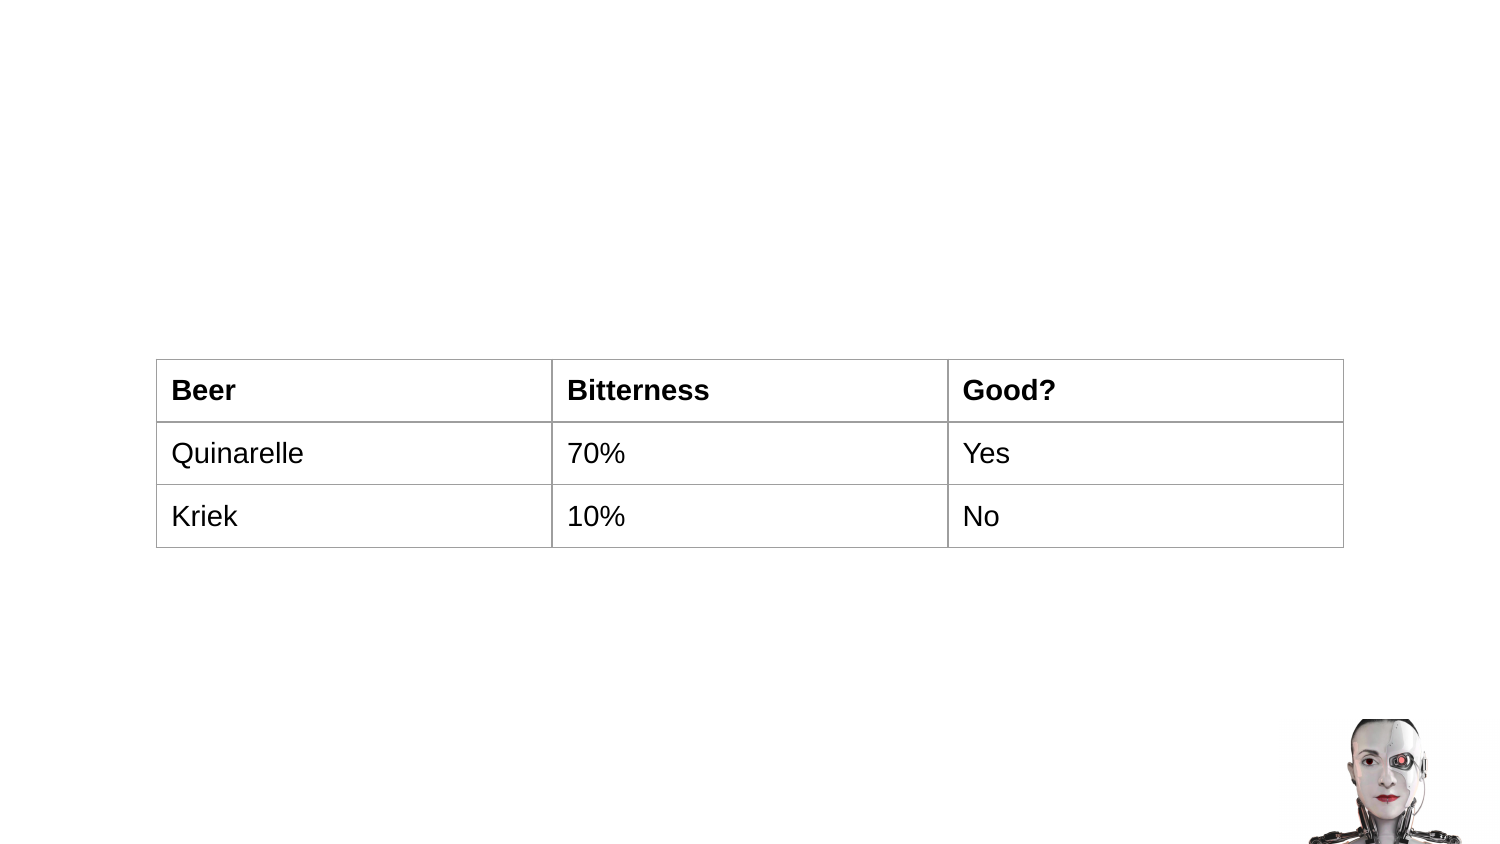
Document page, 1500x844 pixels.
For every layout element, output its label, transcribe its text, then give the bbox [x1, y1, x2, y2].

table_cell 10% [553, 485, 947, 547]
table_cell No [949, 485, 1343, 547]
table_header Good? [949, 360, 1343, 421]
table_cell 70% [553, 423, 947, 484]
table_header Beer [157, 360, 551, 421]
table_cell Quinarelle [157, 423, 551, 484]
table_cell Kriek [157, 485, 551, 547]
picture [1279, 719, 1500, 844]
table_header Bitterness [553, 360, 947, 421]
table_cell Yes [949, 423, 1343, 484]
